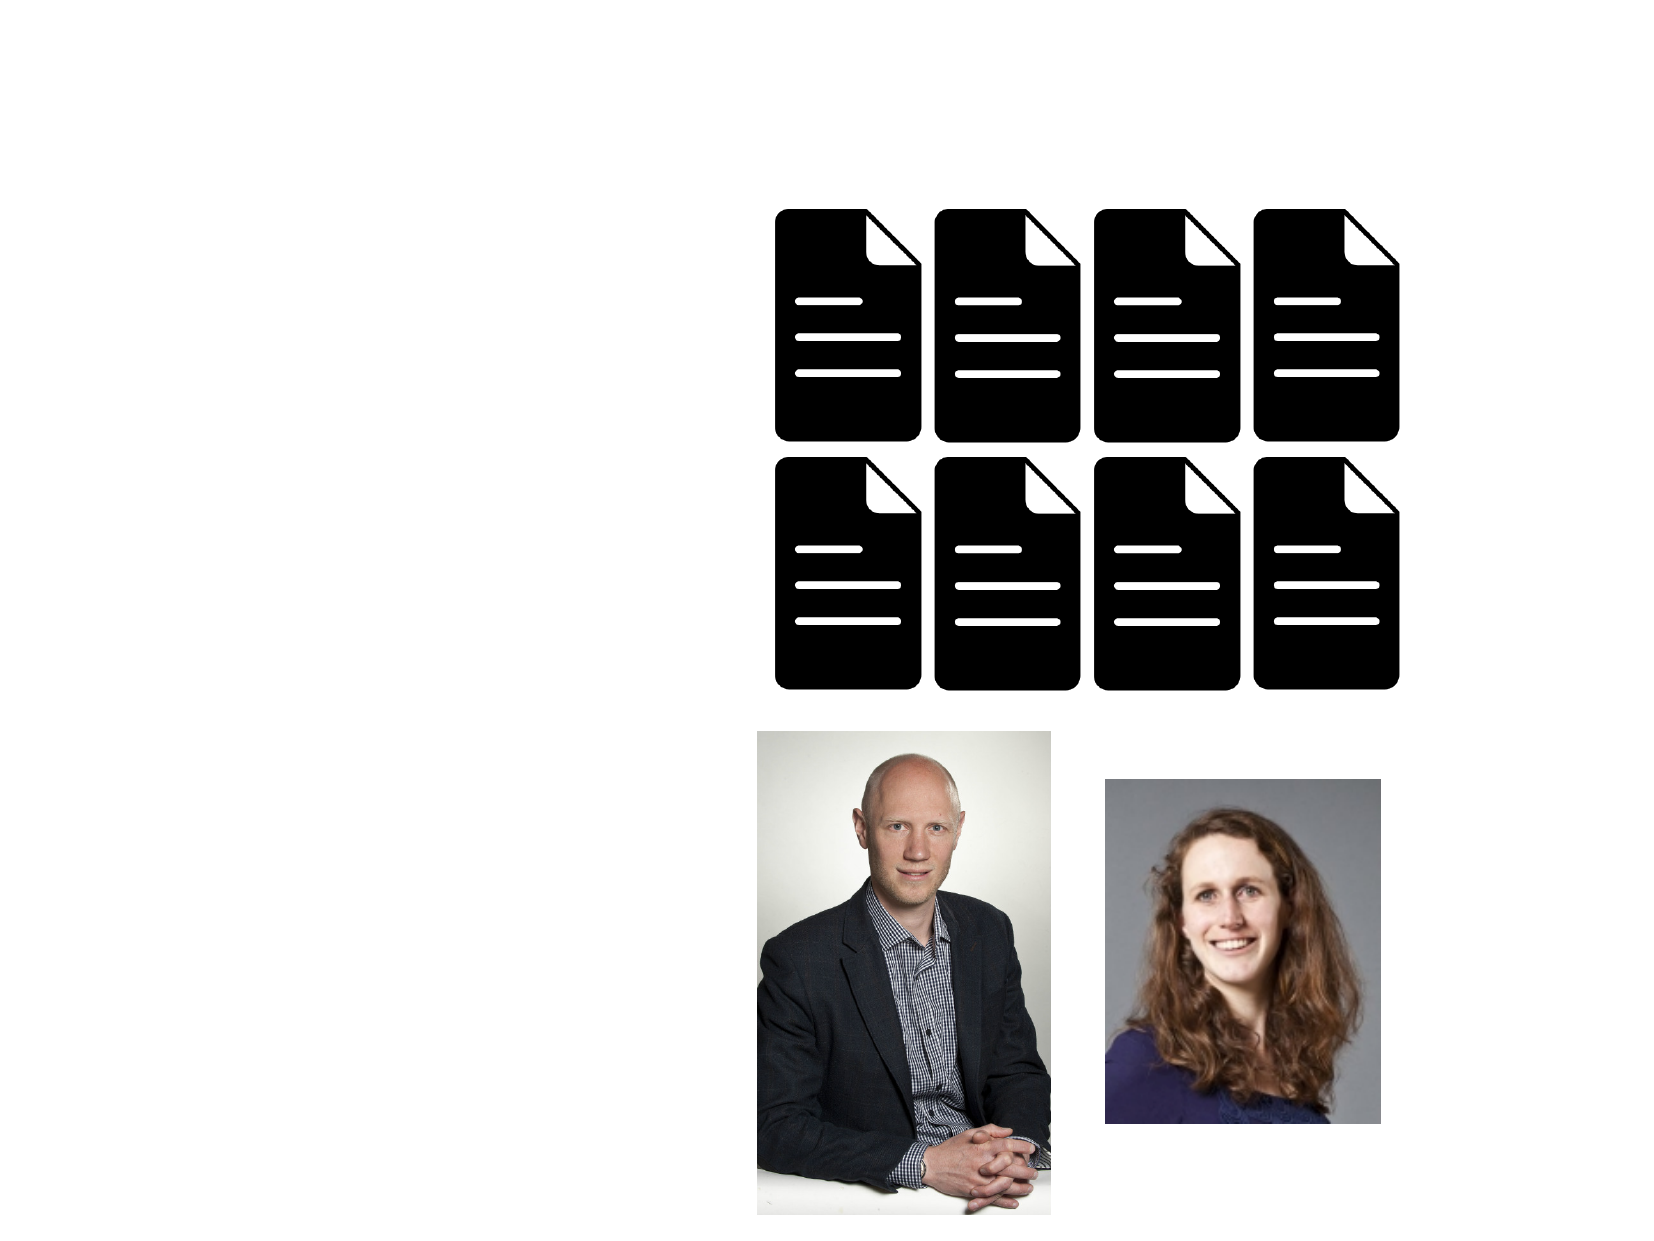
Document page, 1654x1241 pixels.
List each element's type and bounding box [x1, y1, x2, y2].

picture [757, 731, 1051, 1216]
picture [1105, 779, 1381, 1124]
picture [751, 196, 1411, 699]
